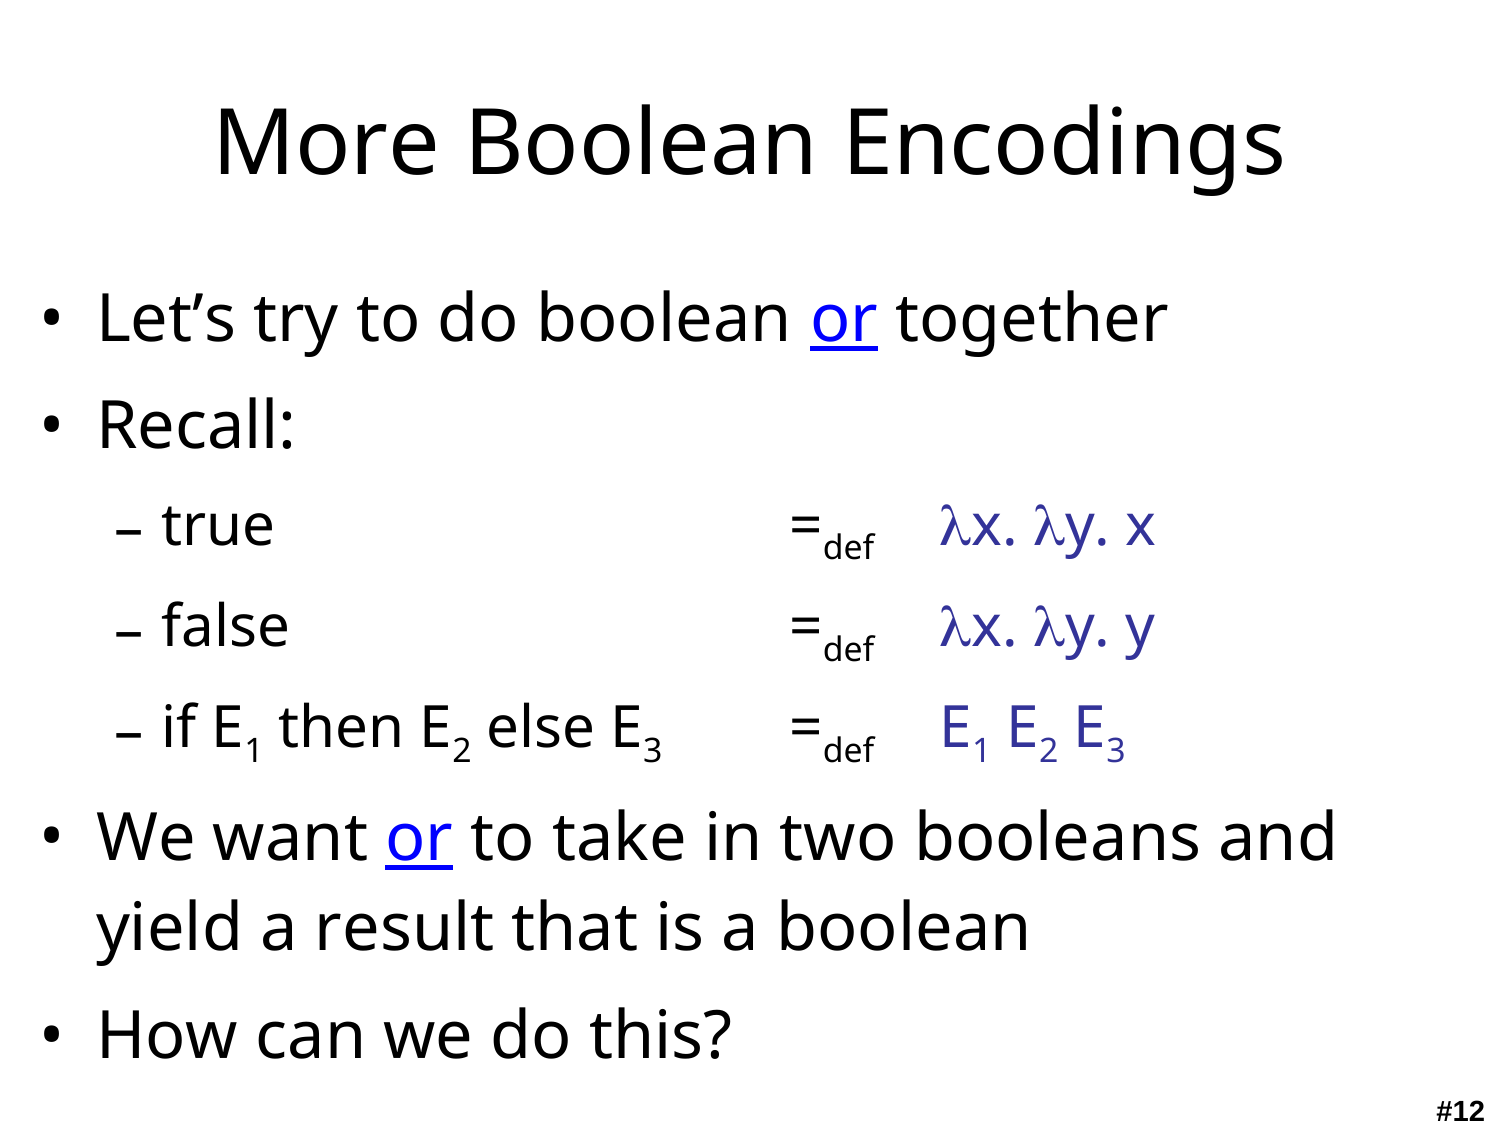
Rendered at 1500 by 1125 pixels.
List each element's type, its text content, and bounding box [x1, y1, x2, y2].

list Let’s try to do boolean or together Recall: true =def x. y. x false =def x. y. y if E1 then E2 else E3 =def E1 E2 E3 We want or to take in two booleans and yield a result that is a boolean How can we do this? [24, 262, 1476, 1101]
title More Boolean Encodings [24, 45, 1476, 233]
